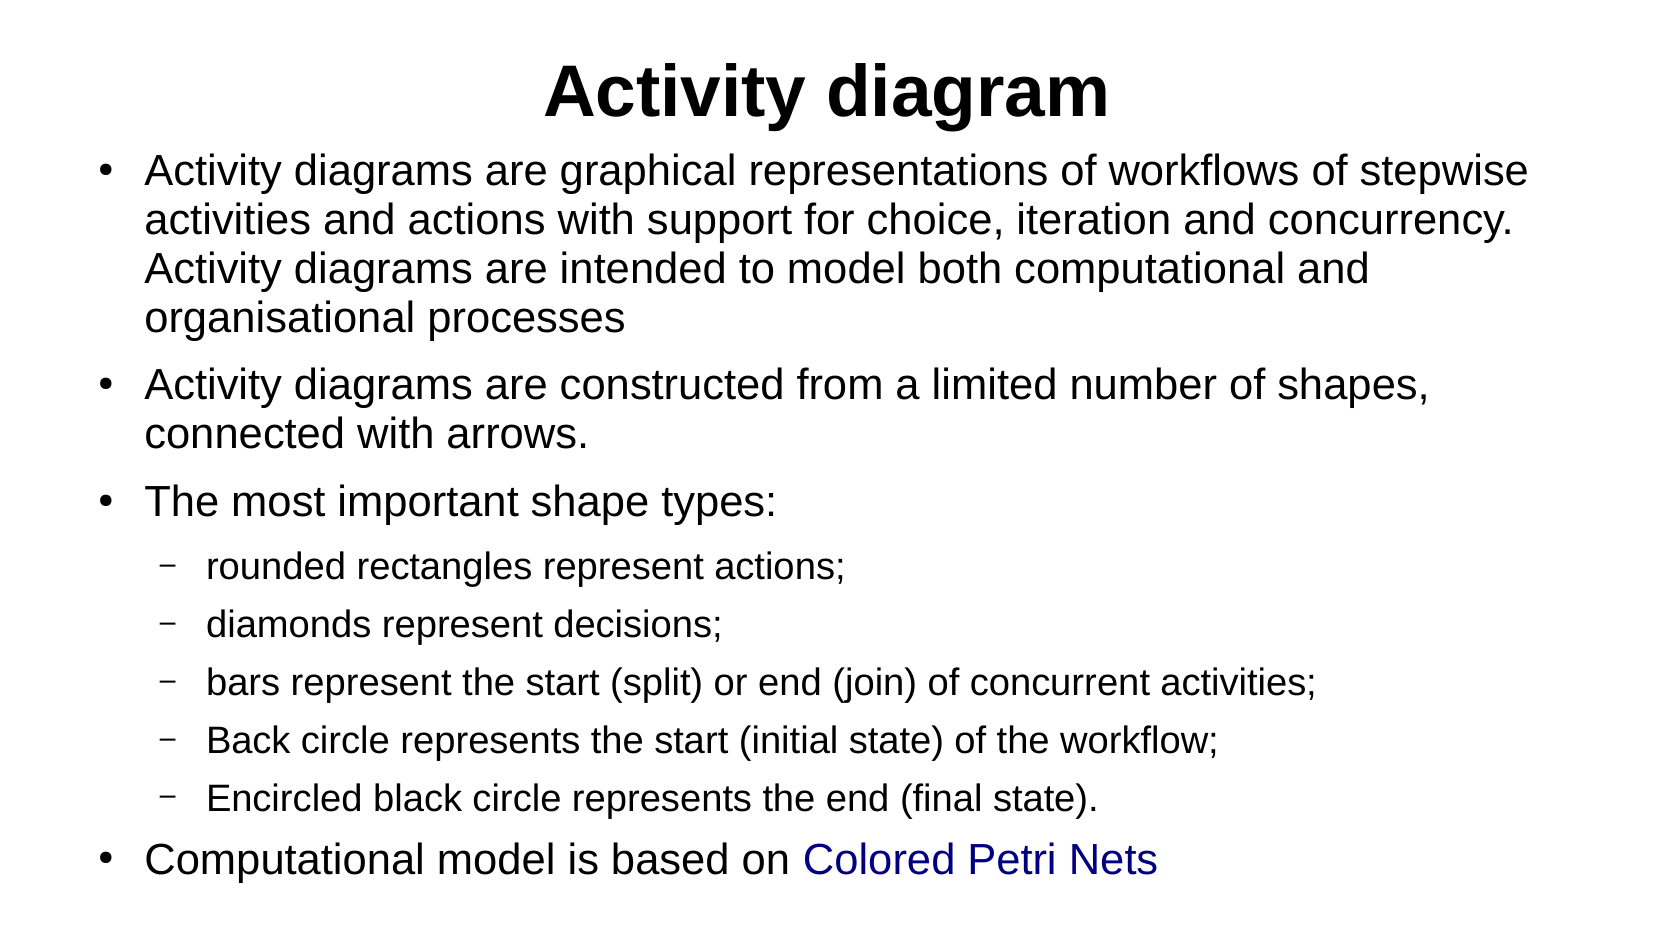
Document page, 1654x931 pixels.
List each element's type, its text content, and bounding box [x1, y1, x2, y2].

title Activity diagram [82, 37, 1571, 147]
list Activity diagrams are graphical representations of workflows of stepwise activities and actions with support for choice, iteration and concurrency. Activity diagrams are intended to model both computational and organisational processes Activity diagrams are constructed from a limited number of shapes, connected with arrows. The most important shape types: rounded rectangles represent actions; diamonds represent decisions; bars represent the start (split) or end (join) of concurrent activities; Back circle represents the start (initial state) of the workflow; Encircled black circle represents the end (final state). Computational model is based on Colored Petri Nets [82, 146, 1538, 889]
